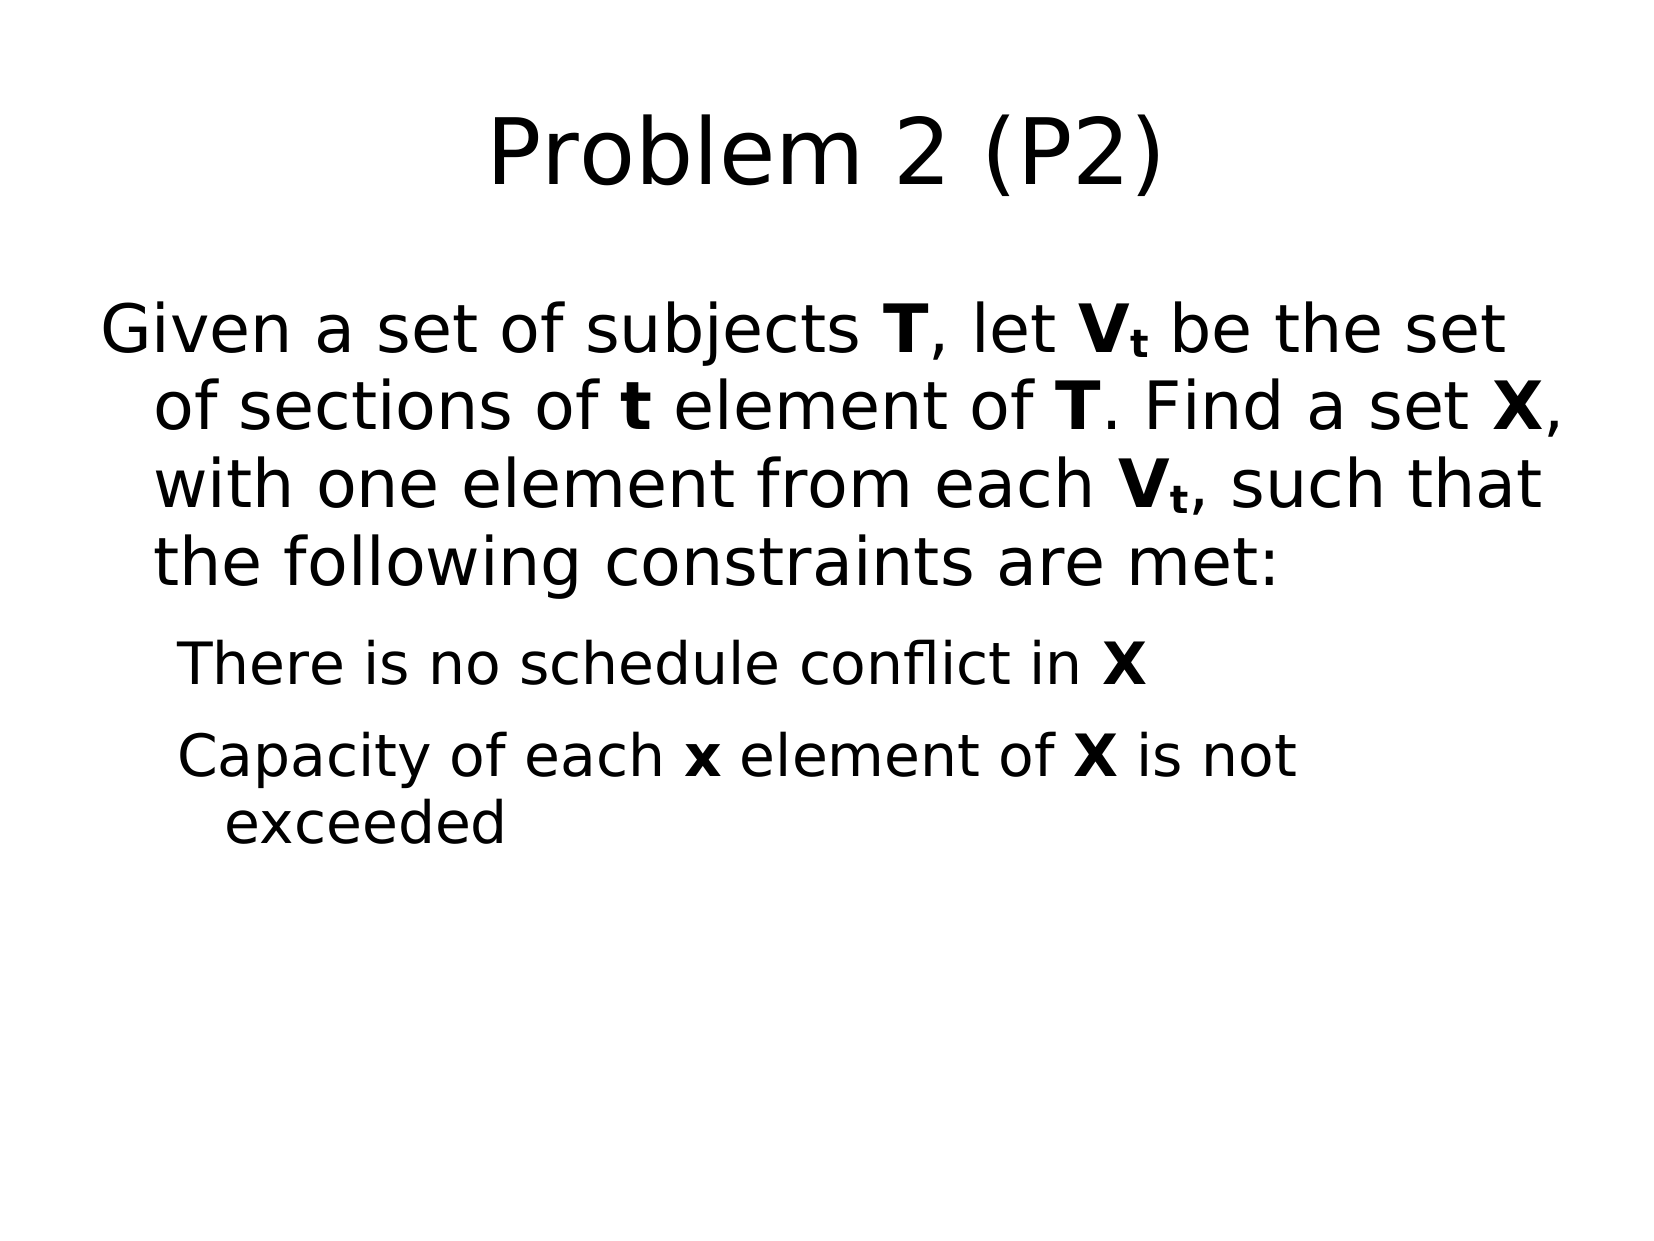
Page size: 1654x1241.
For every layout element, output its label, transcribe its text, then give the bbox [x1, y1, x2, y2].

title Problem 2 (P2) [82, 49, 1571, 257]
list Given a set of subjects T, let Vt be the set of sections of t element of T. Find a set X, with one element from each Vt, such that the following constraints are met: There is no schedule conflict in X Capacity of each x element of X is not exceeded [82, 290, 1571, 1110]
